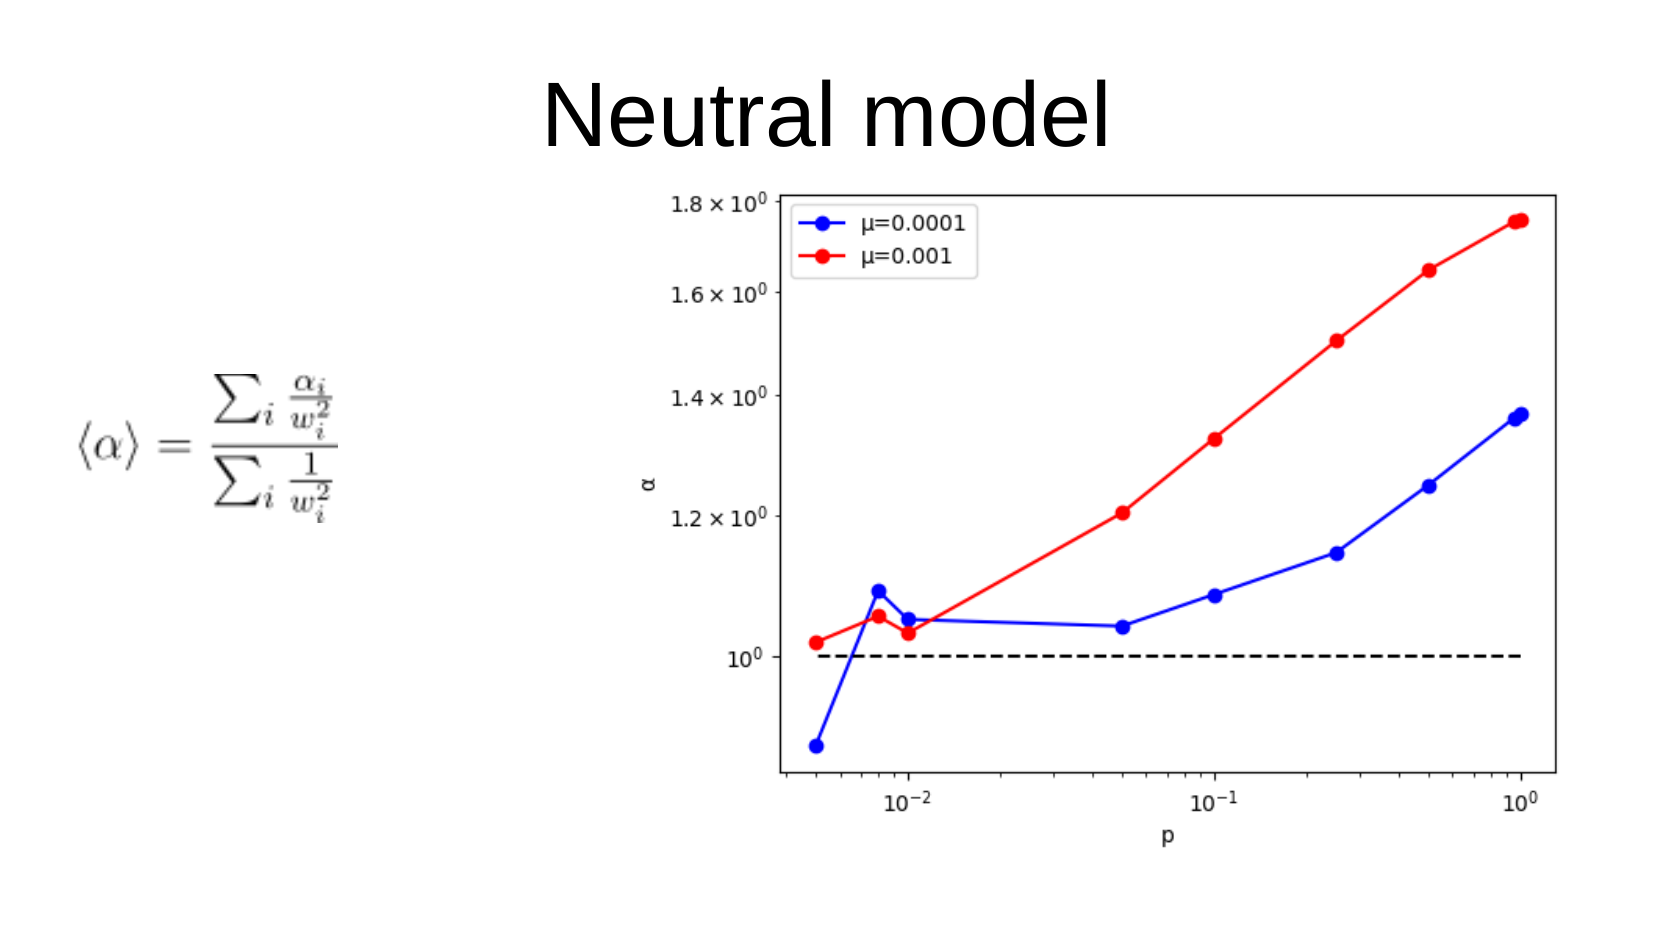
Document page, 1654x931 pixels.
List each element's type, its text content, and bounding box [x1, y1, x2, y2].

picture [75, 374, 338, 523]
title Neutral model [82, 37, 1571, 193]
picture [622, 173, 1571, 863]
